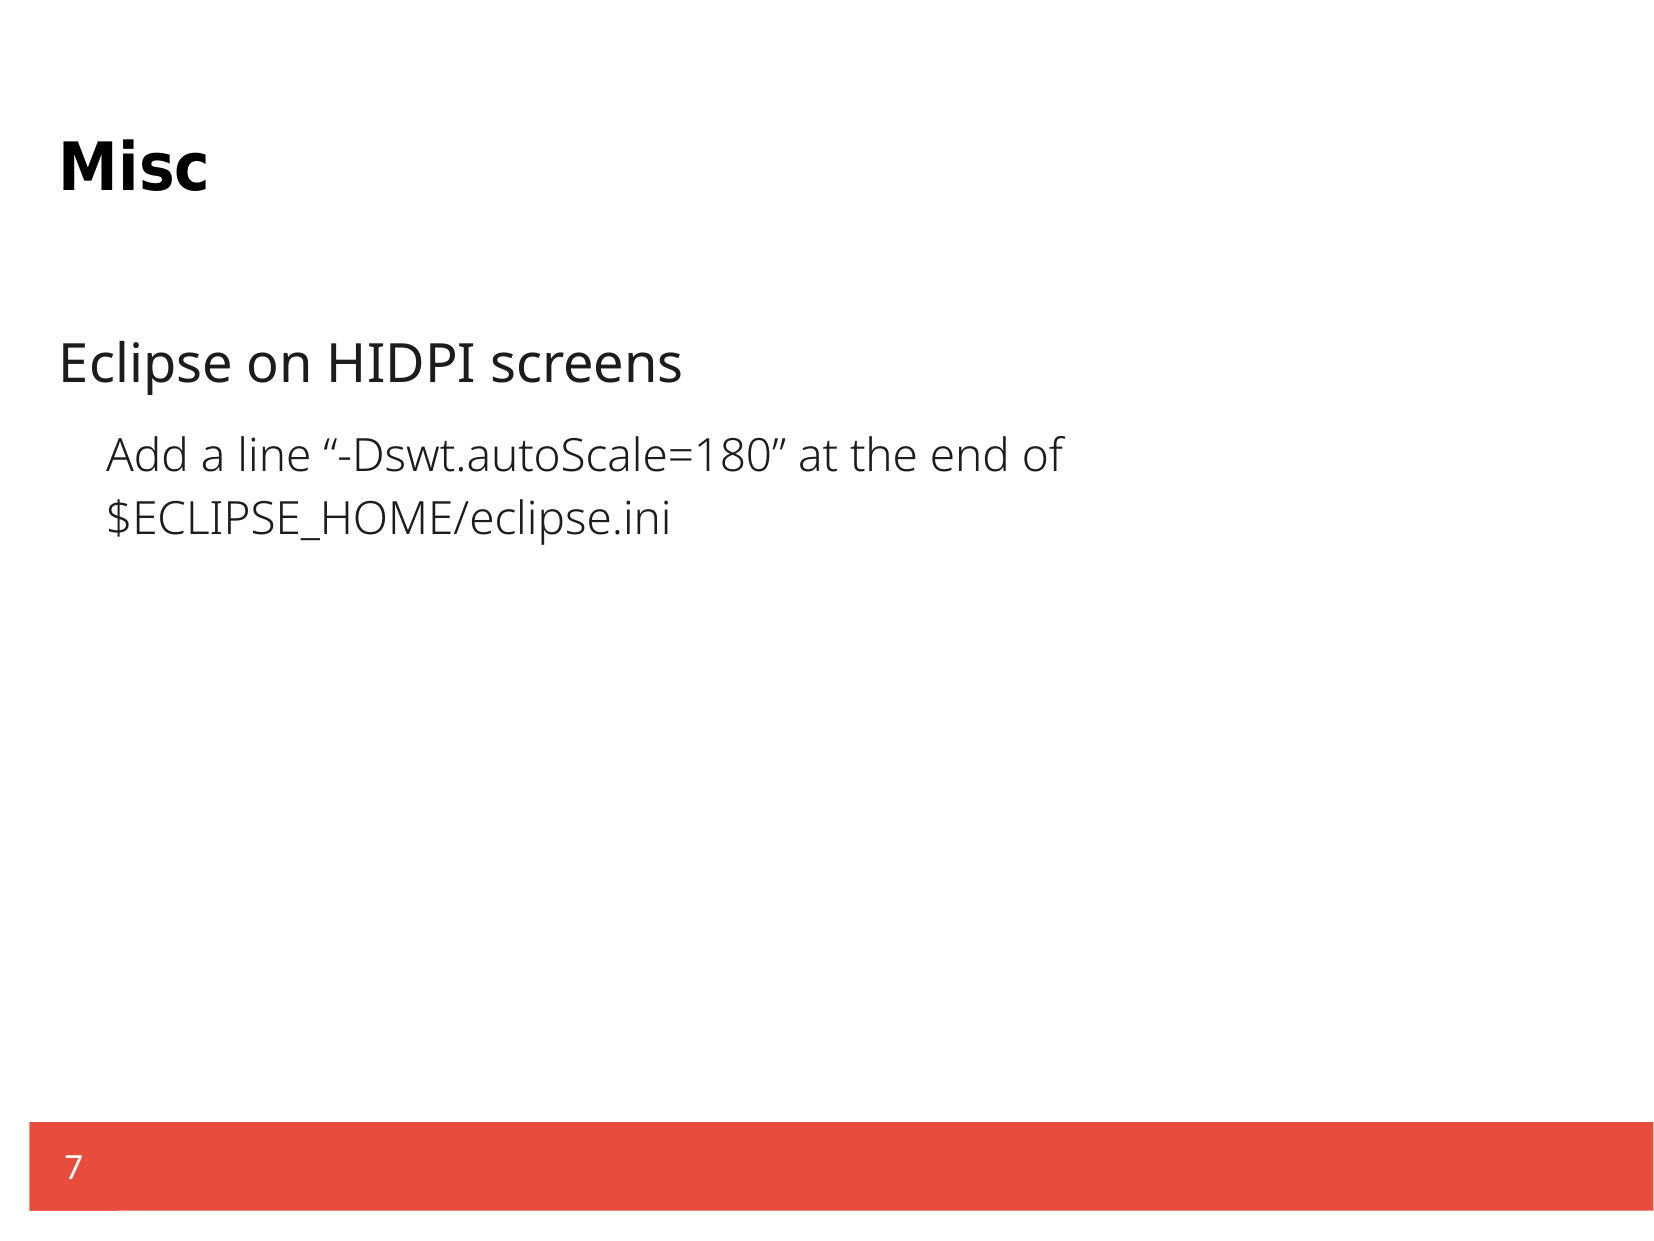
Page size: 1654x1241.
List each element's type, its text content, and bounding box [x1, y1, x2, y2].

title Misc [59, 59, 1595, 207]
list Eclipse on HIDPI screens Add a line “-Dswt.autoScale=180” at the end of $ECLIPSE_HOME/eclipse.ini [59, 324, 1565, 1093]
